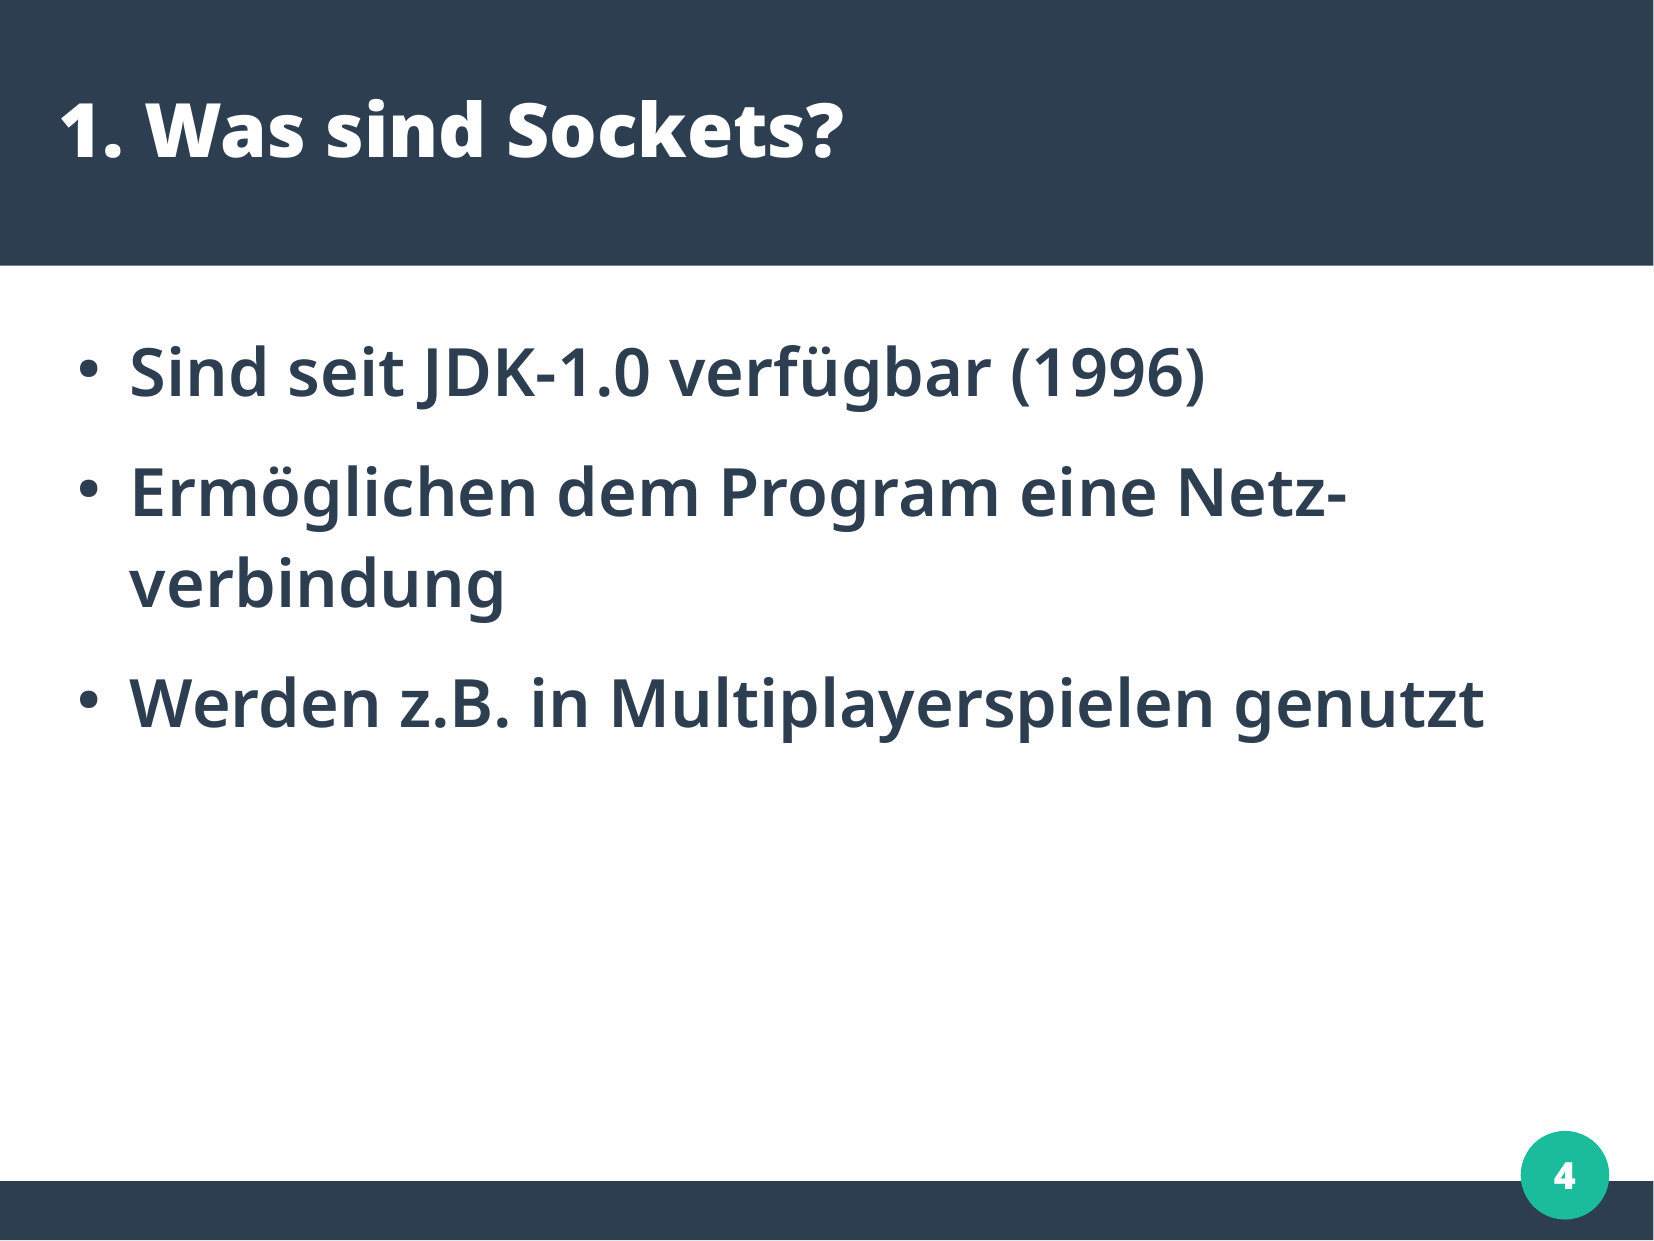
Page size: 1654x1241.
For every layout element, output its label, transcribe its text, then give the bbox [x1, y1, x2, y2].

title 1. Was sind Sockets? [59, 49, 1595, 207]
list Sind seit JDK-1.0 verfügbar (1996) Ermöglichen dem Program eine Netz-verbindung Werden z.B. in Multiplayerspielen genutzt [59, 324, 1595, 1152]
